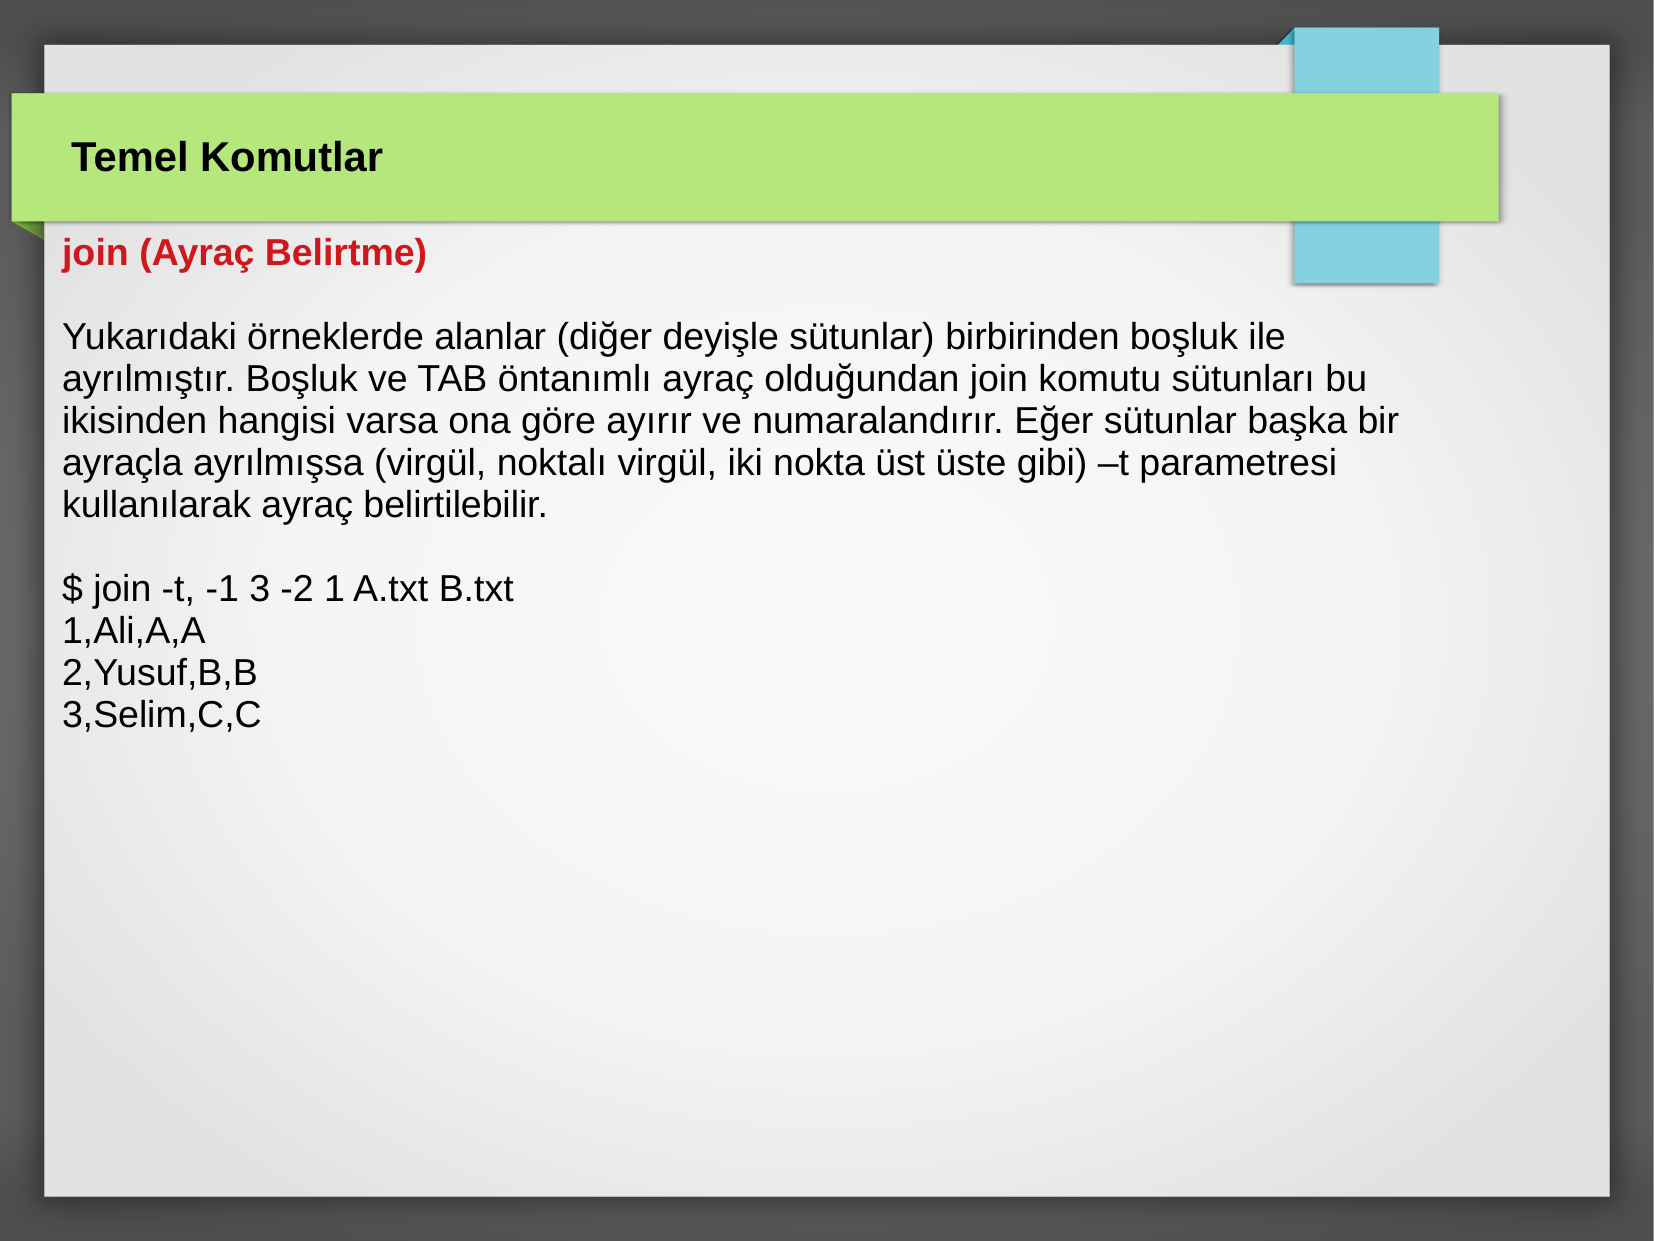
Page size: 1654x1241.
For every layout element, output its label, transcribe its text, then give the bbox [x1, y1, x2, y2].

text_box join (Ayraç Belirtme) Yukarıdaki örneklerde alanlar (diğer deyişle sütunlar) birbirinden boşluk ile ayrılmıştır. Boşluk ve TAB öntanımlı ayraç olduğundan join komutu sütunları bu ikisinden hangisi varsa ona göre ayırır ve numaralandırır. Eğer sütunlar başka bir ayraçla ayrılmışsa (virgül, noktalı virgül, iki nokta üst üste gibi) –t parametresi kullanılarak ayraç belirtilebilir. $ join -t, -1 3 -2 1 A.txt B.txt 1,Ali,A,A 2,Yusuf,B,B 3,Selim,C,C [47, 224, 1415, 744]
text_box Temel Komutlar [56, 126, 426, 207]
picture [0, 0, 1654, 1241]
